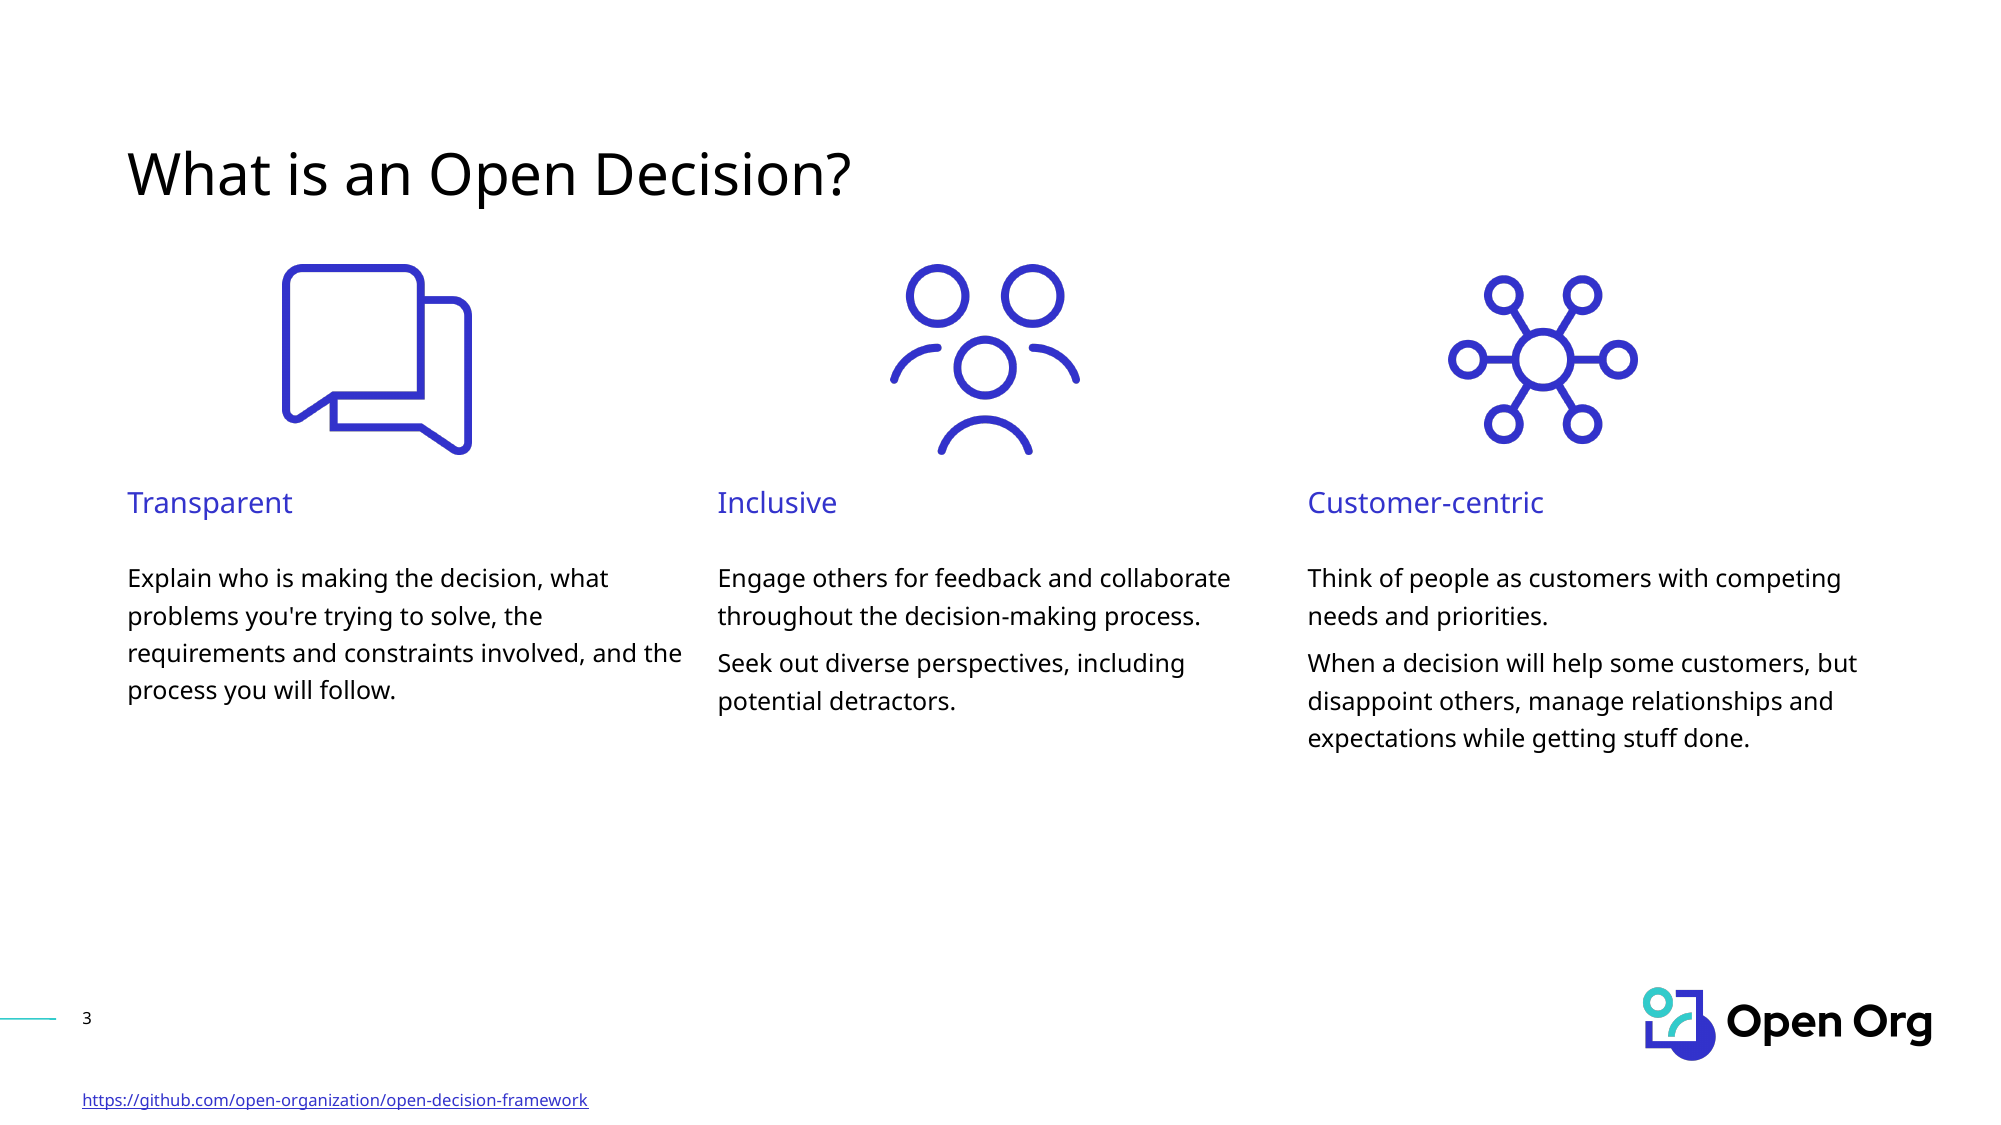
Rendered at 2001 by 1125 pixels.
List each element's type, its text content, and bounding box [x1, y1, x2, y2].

slide_number 1 [82, 978, 124, 1059]
title Inclusive [717, 484, 1283, 530]
picture [1642, 986, 1932, 1062]
picture [890, 264, 1080, 455]
title Transparent [127, 484, 693, 530]
title Customer-centric [1307, 484, 1873, 530]
list Engage others for feedback and collaborate throughout the decision-making process. Seek out diverse perspectives, including potential detractors. [717, 555, 1283, 947]
list Think of people as customers with competing needs and priorities. When a decision will help some customers, but disappoint others, manage relationships and expectations while getting stuff done. [1307, 555, 1873, 947]
picture [1448, 264, 1638, 455]
picture [282, 264, 472, 455]
list https://github.com/open-organization/open-decision-framework [82, 1049, 1205, 1113]
list Explain who is making the decision, what problems you're trying to solve, the requirements and constraints involved, and the process you will follow. [127, 555, 693, 947]
title What is an Open Decision? [127, 109, 1265, 235]
